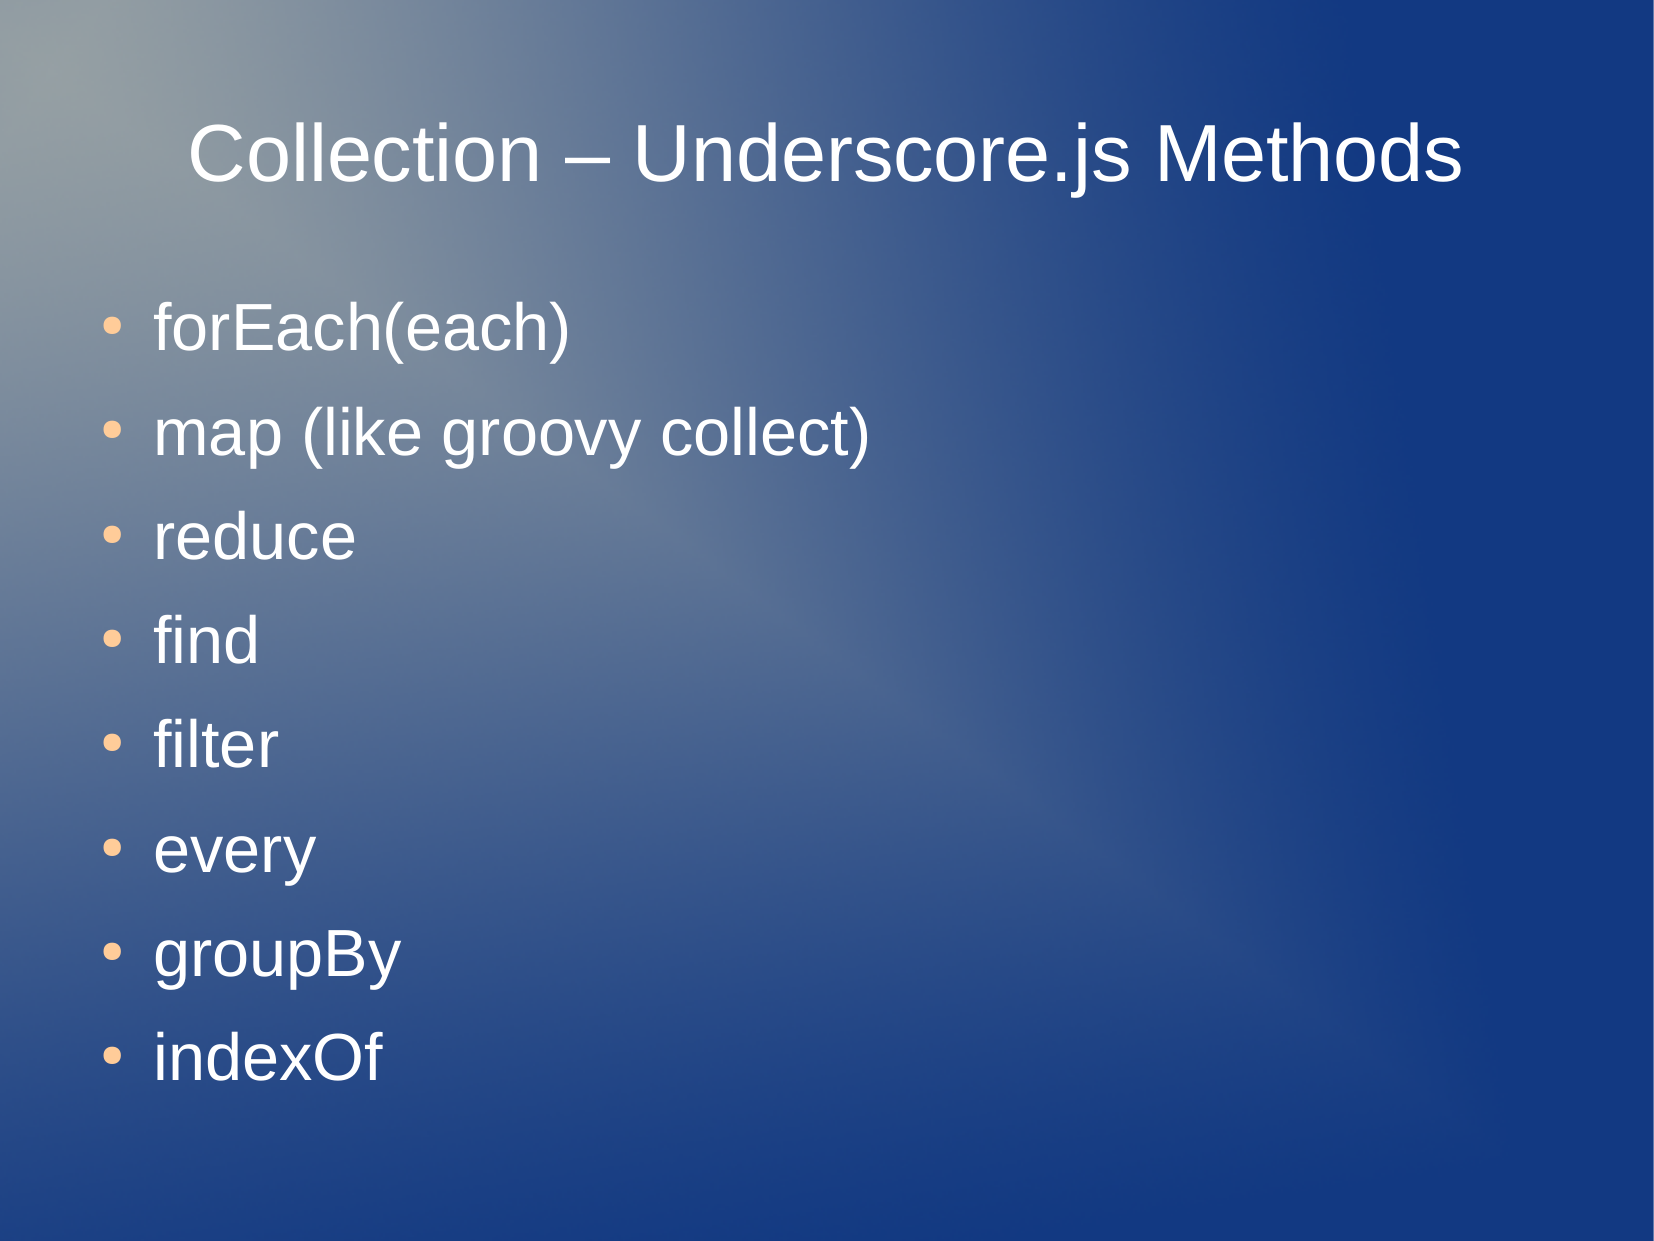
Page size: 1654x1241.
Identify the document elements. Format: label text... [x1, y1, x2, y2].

title Collection – Underscore.js Methods [82, 49, 1571, 257]
picture [0, 0, 1654, 1241]
list forEach(each) map (like groovy collect) reduce find filter every groupBy indexOf [82, 290, 1571, 1200]
